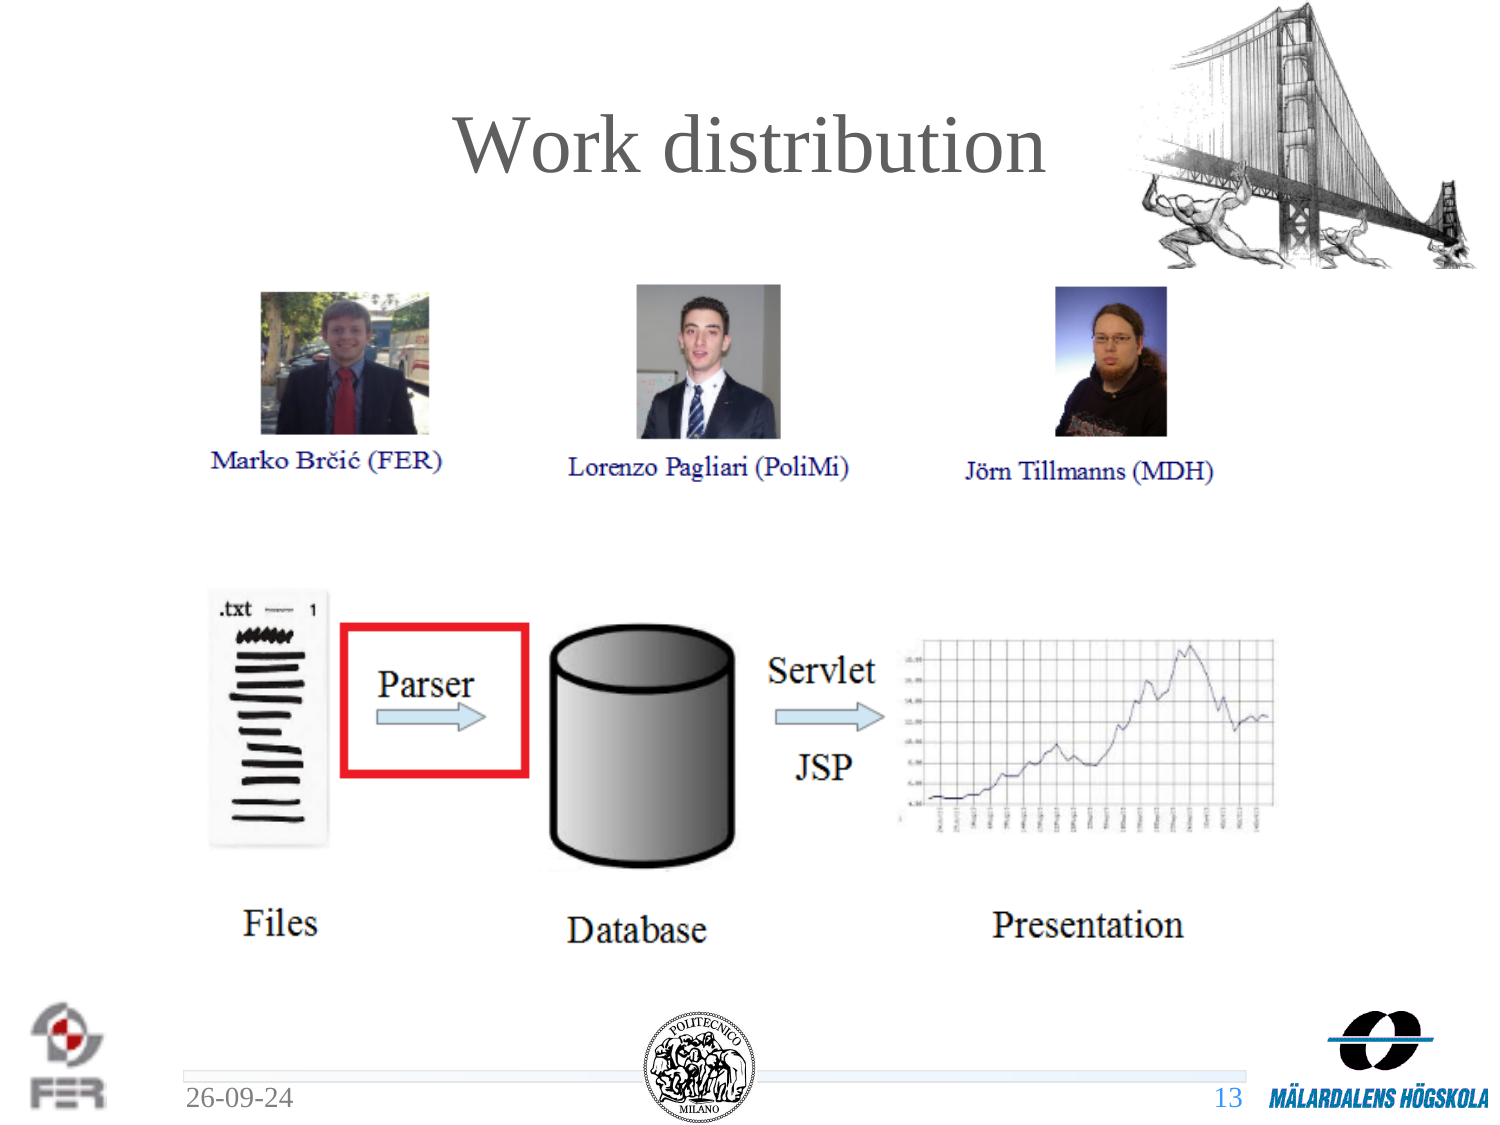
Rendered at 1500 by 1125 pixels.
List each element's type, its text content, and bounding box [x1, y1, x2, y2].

picture [555, 271, 875, 508]
picture [1368, 1093, 1374, 1104]
picture [188, 278, 461, 497]
title Work distribution [75, 45, 1122, 233]
picture [1269, 1011, 1488, 1108]
text_box 13-11-28 [171, 1070, 396, 1114]
text_box <numero> [1186, 1070, 1258, 1114]
picture [1435, 1096, 1441, 1104]
picture [643, 1011, 757, 1123]
picture [29, 987, 107, 1125]
picture [1454, 1091, 1459, 1108]
picture [189, 578, 1284, 957]
picture [1122, 0, 1477, 269]
picture [944, 278, 1229, 508]
